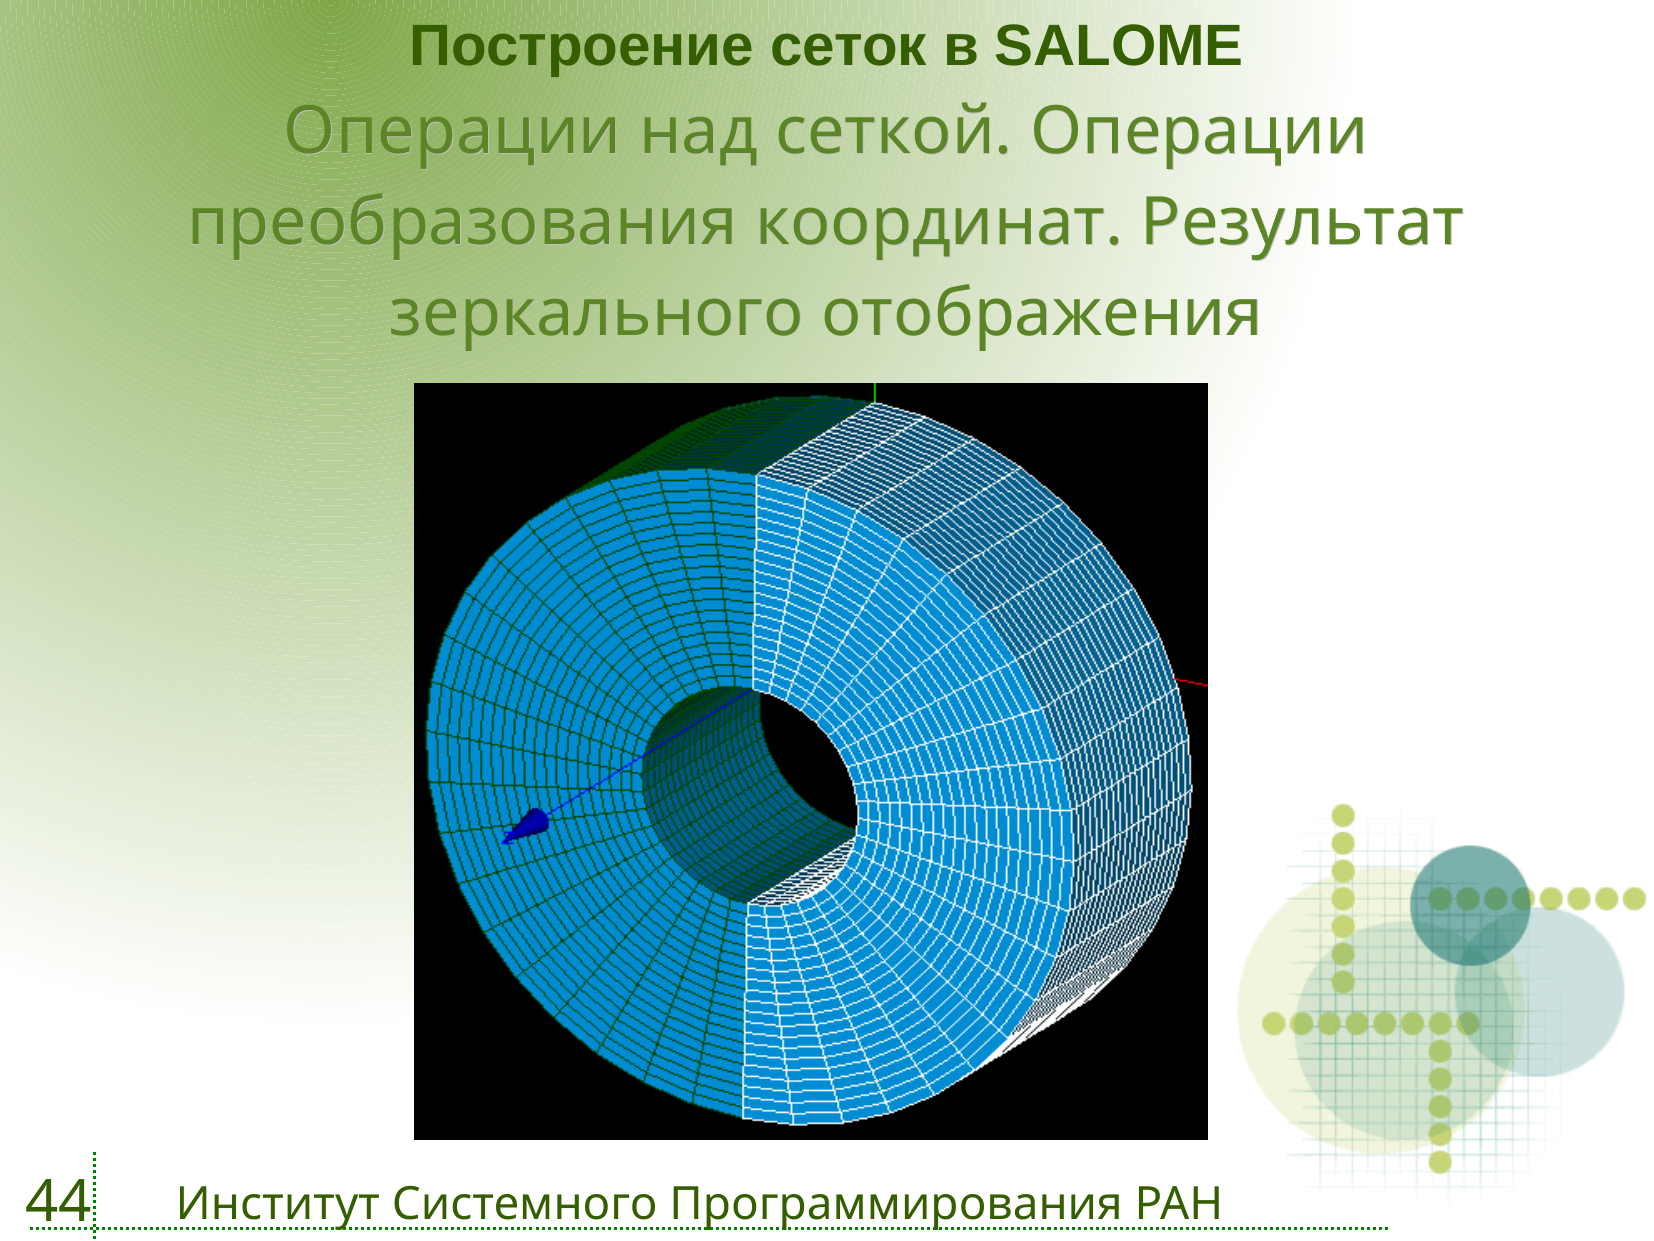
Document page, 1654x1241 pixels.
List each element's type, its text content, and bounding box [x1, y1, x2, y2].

picture [1224, 792, 1654, 1211]
title Операции над сеткой. Операции преобразования координат. Результат зеркального отображения [29, 95, 1625, 342]
picture [414, 383, 1208, 1140]
